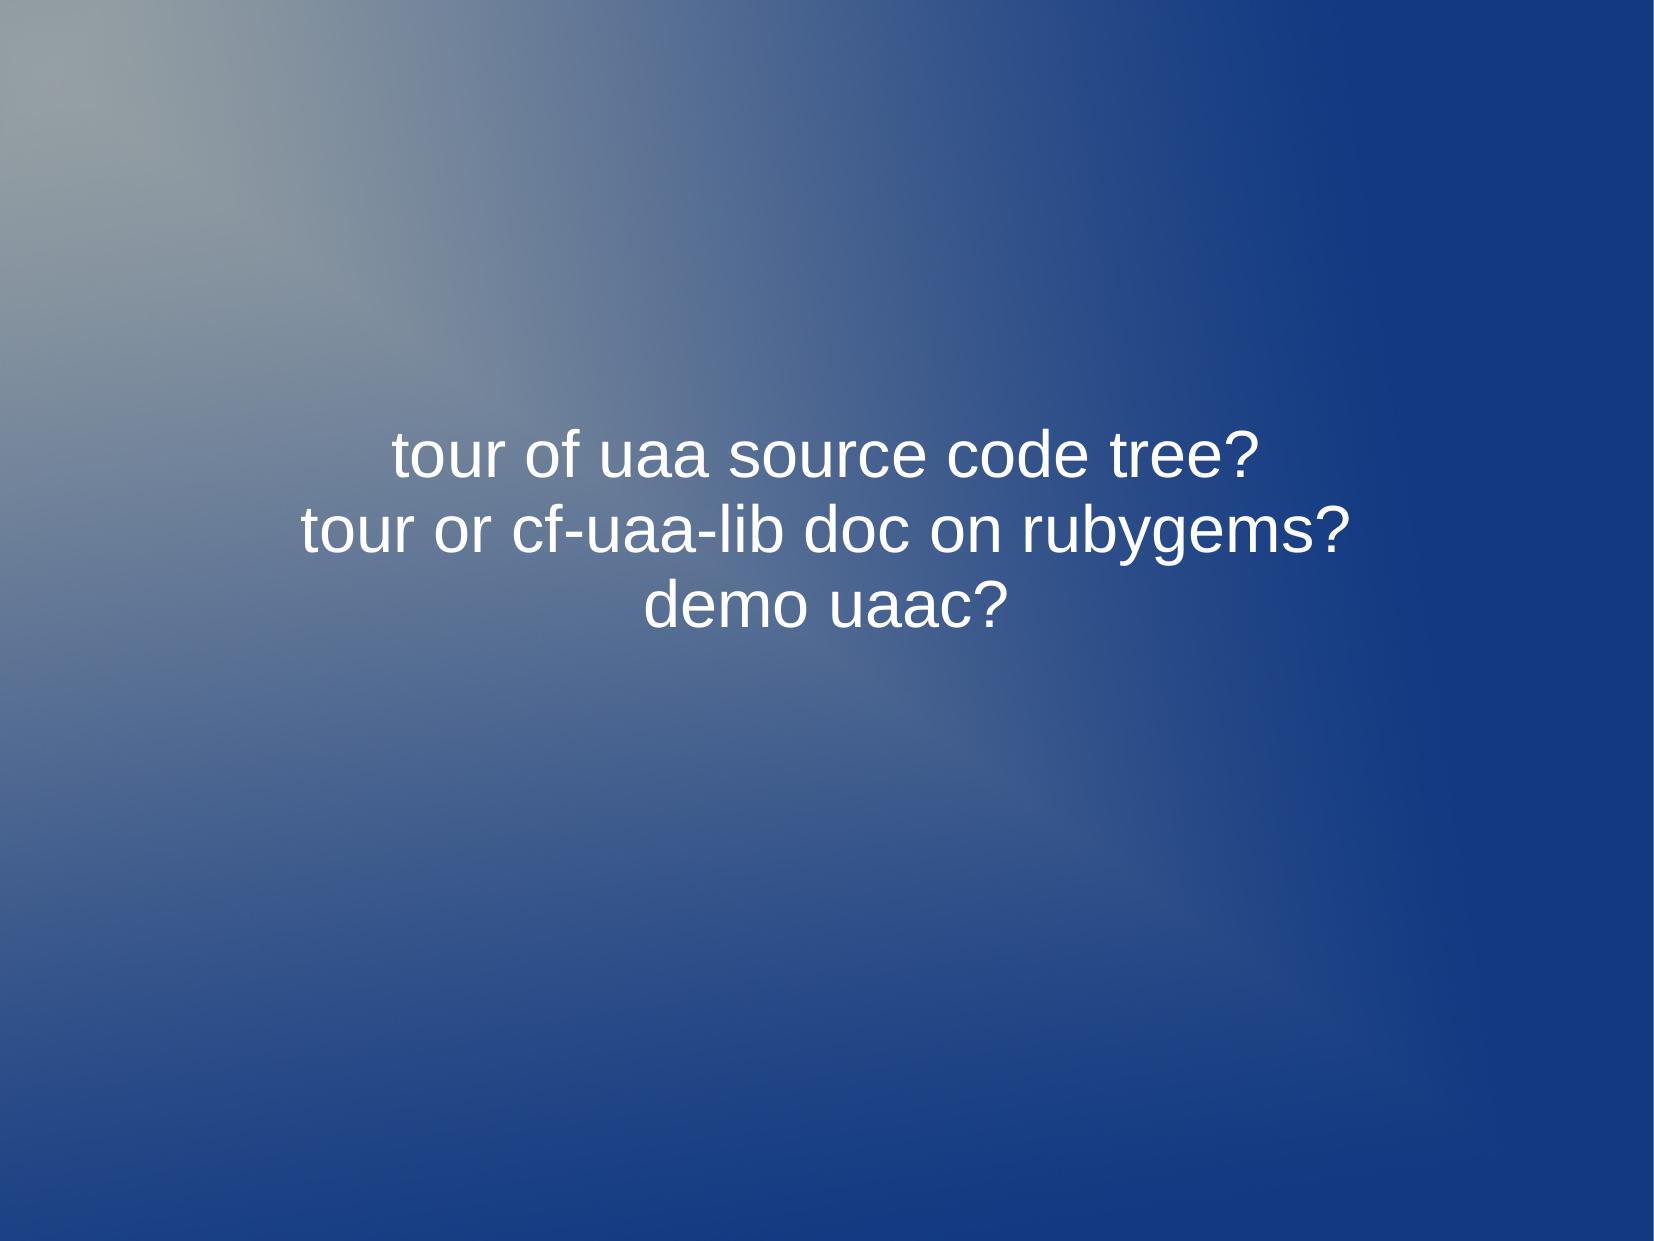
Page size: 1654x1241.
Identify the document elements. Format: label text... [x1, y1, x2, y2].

subtitle tour of uaa source code tree? tour or cf-uaa-lib doc on rubygems? demo uaac? [82, 49, 1571, 1010]
picture [0, 0, 1654, 1241]
